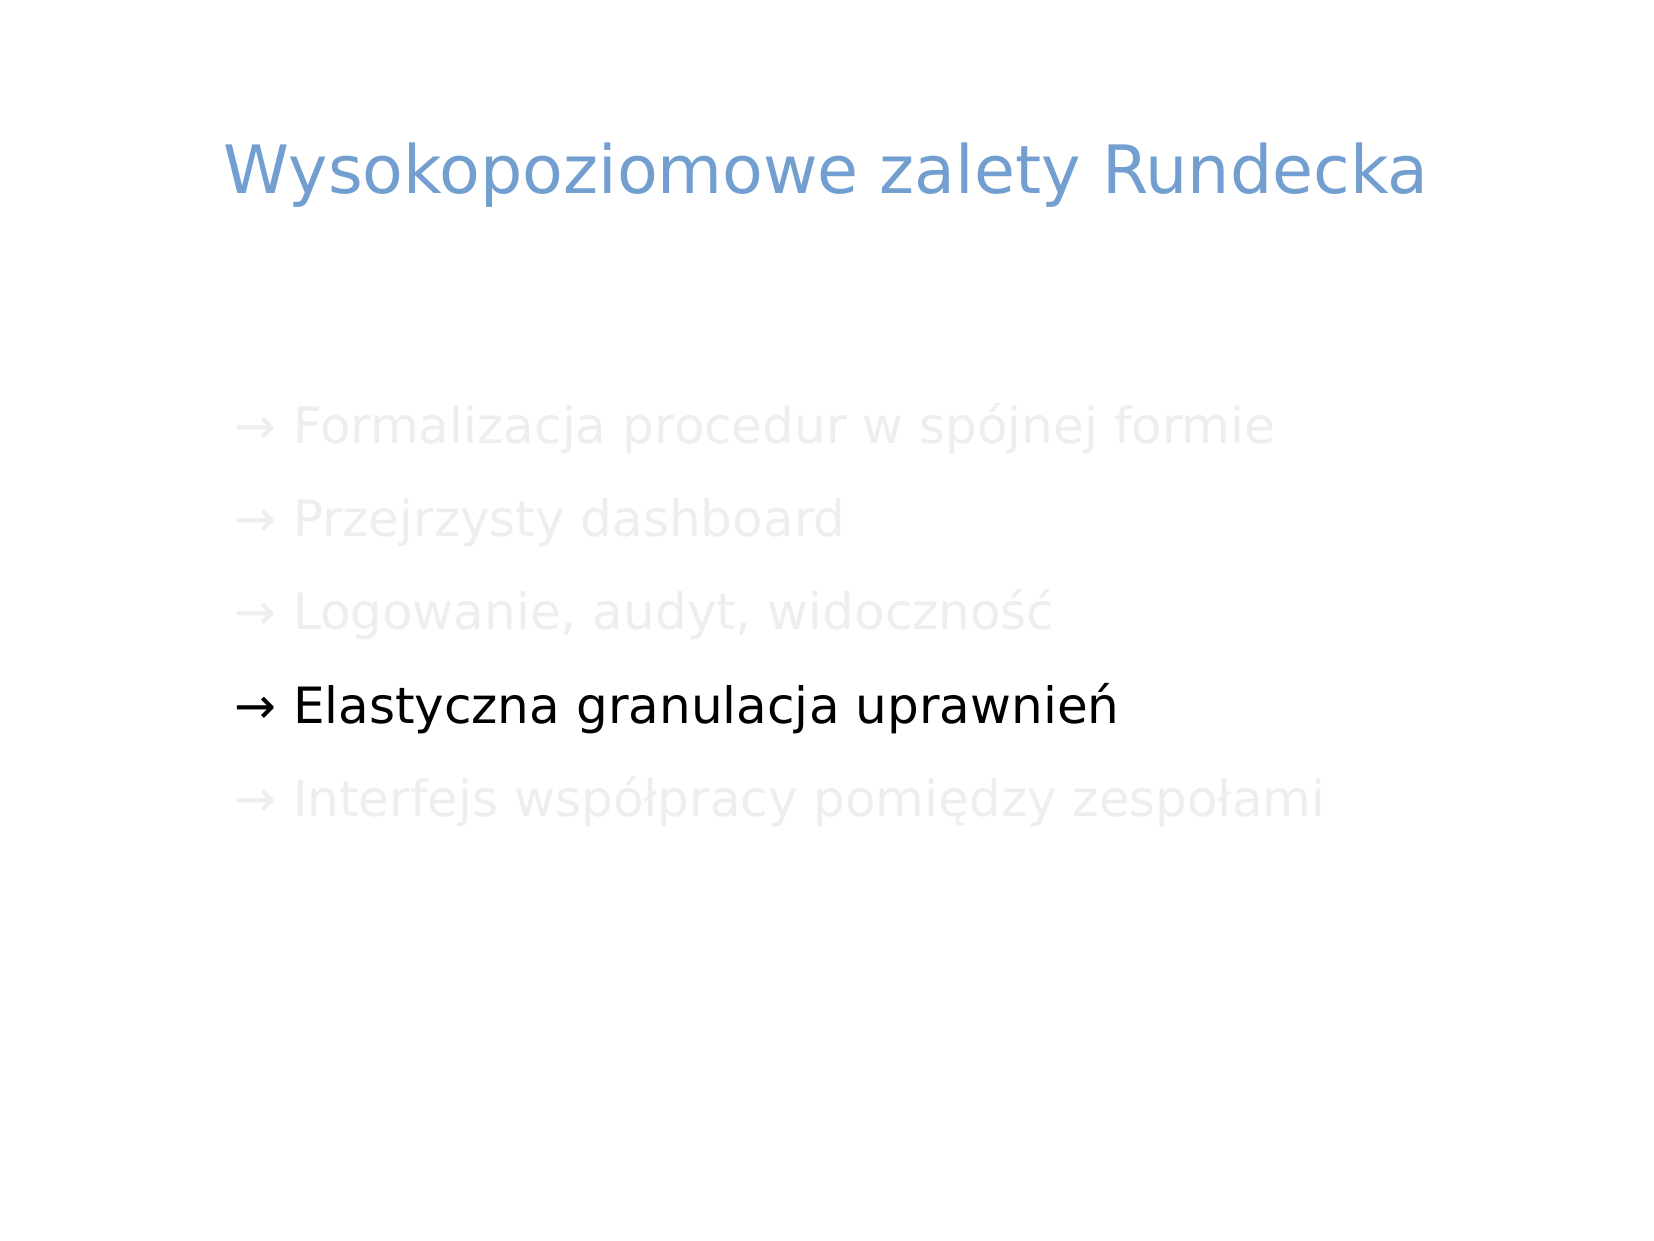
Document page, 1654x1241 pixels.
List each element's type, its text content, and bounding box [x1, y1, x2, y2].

text_box Wysokopoziomowe zalety Rundecka [209, 123, 1445, 217]
text_box → Formalizacja procedur w spójnej formie → Przejrzysty dashboard → Logowanie, audyt, widoczność → Elastyczna granulacja uprawnień → Interfejs współpracy pomiędzy zespołami [220, 360, 1342, 901]
